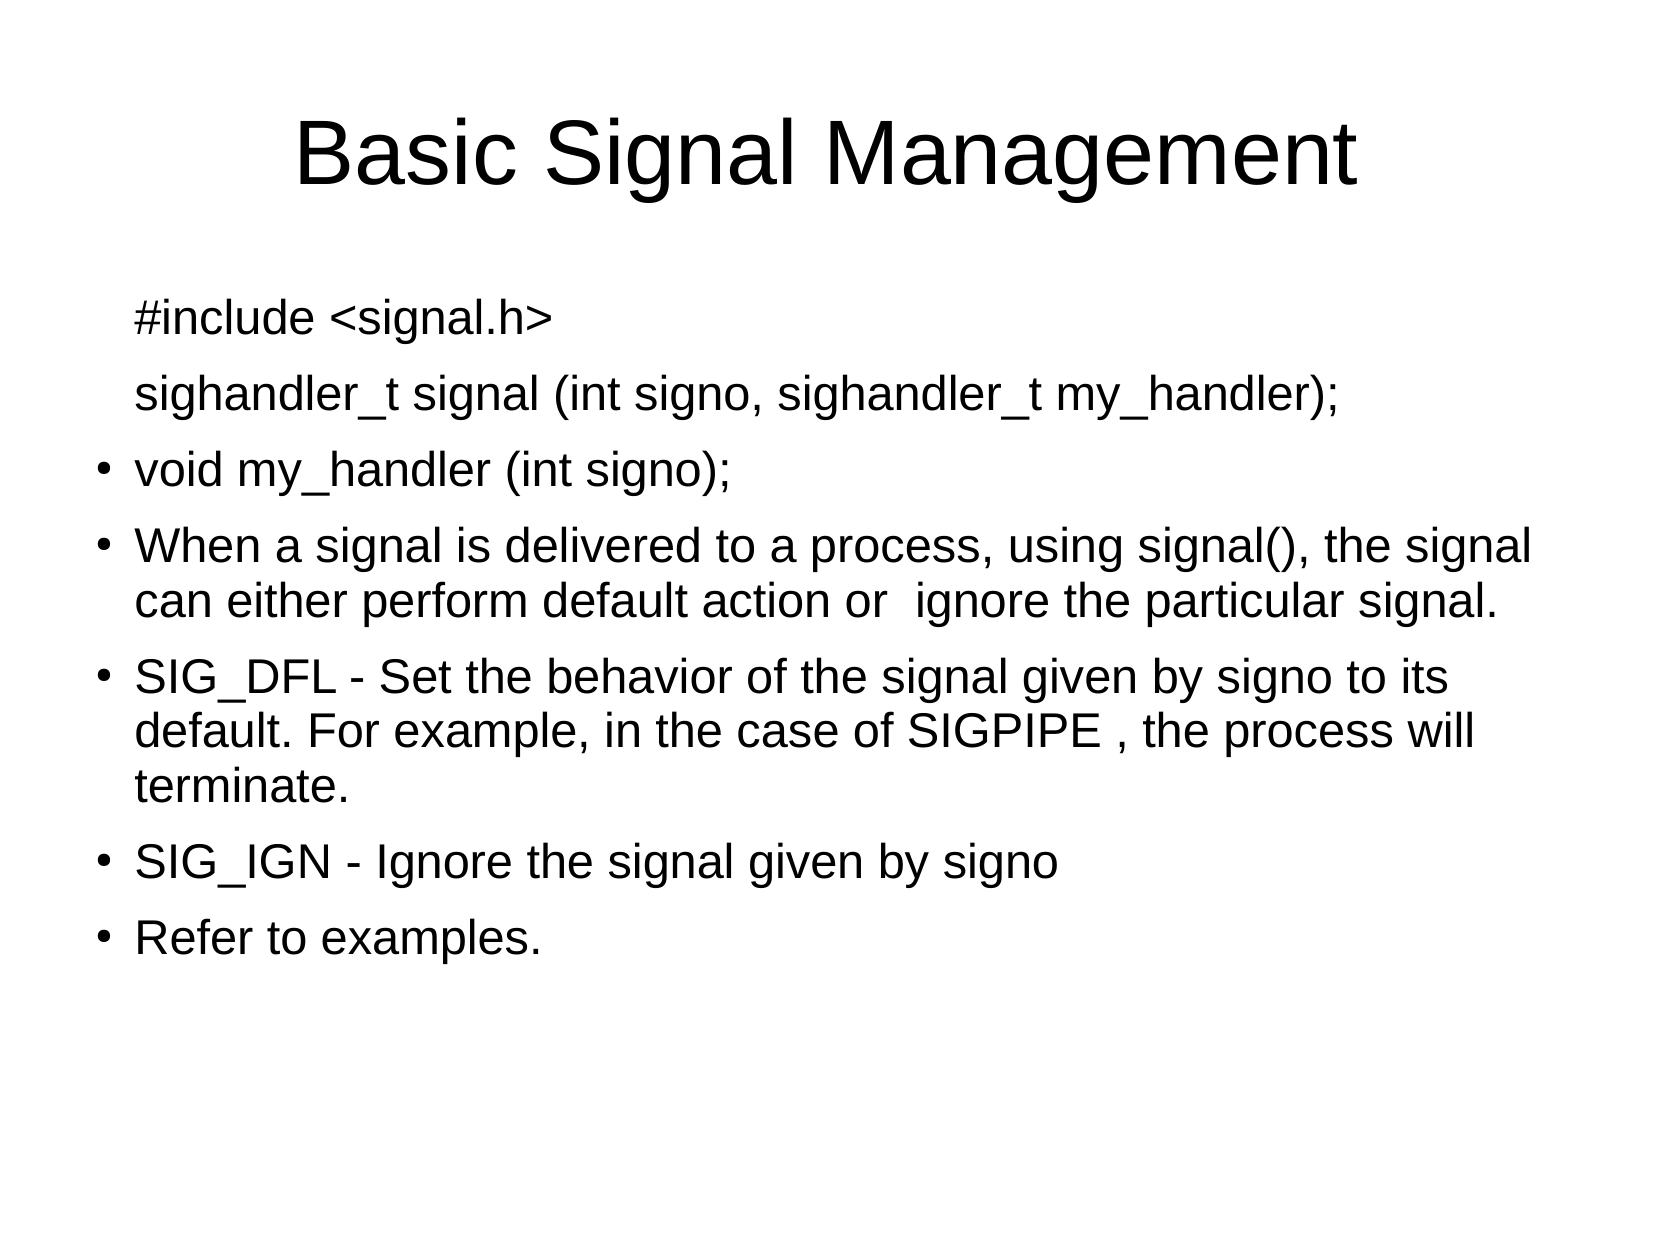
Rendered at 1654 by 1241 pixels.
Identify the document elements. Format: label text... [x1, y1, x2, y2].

title Basic Signal Management [82, 49, 1571, 257]
list #include <signal.h> sighandler_t signal (int signo, sighandler_t my_handler); void my_handler (int signo); When a signal is delivered to a process, using signal(), the signal can either perform default action or ignore the particular signal. SIG_DFL - Set the behavior of the signal given by signo to its default. For example, in the case of SIGPIPE , the process will terminate. SIG_IGN - Ignore the signal given by signo Refer to examples. [82, 290, 1571, 1010]
